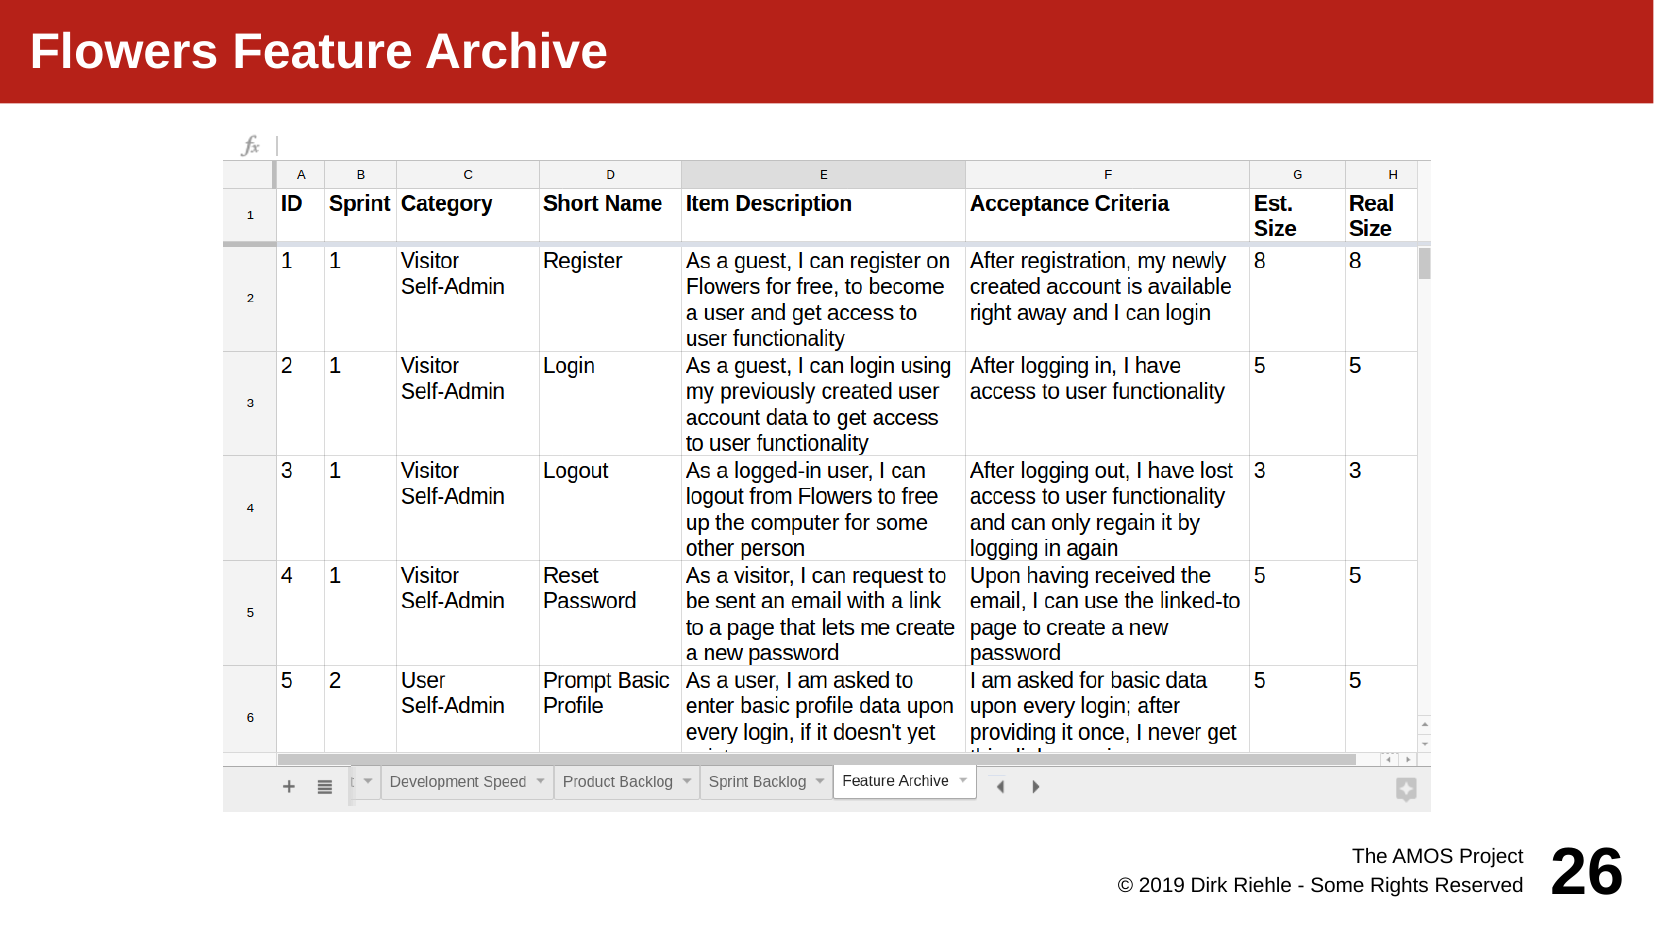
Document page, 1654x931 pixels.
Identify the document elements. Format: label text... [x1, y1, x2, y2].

title Flowers Feature Archive [0, 0, 1654, 104]
picture [223, 132, 1431, 813]
